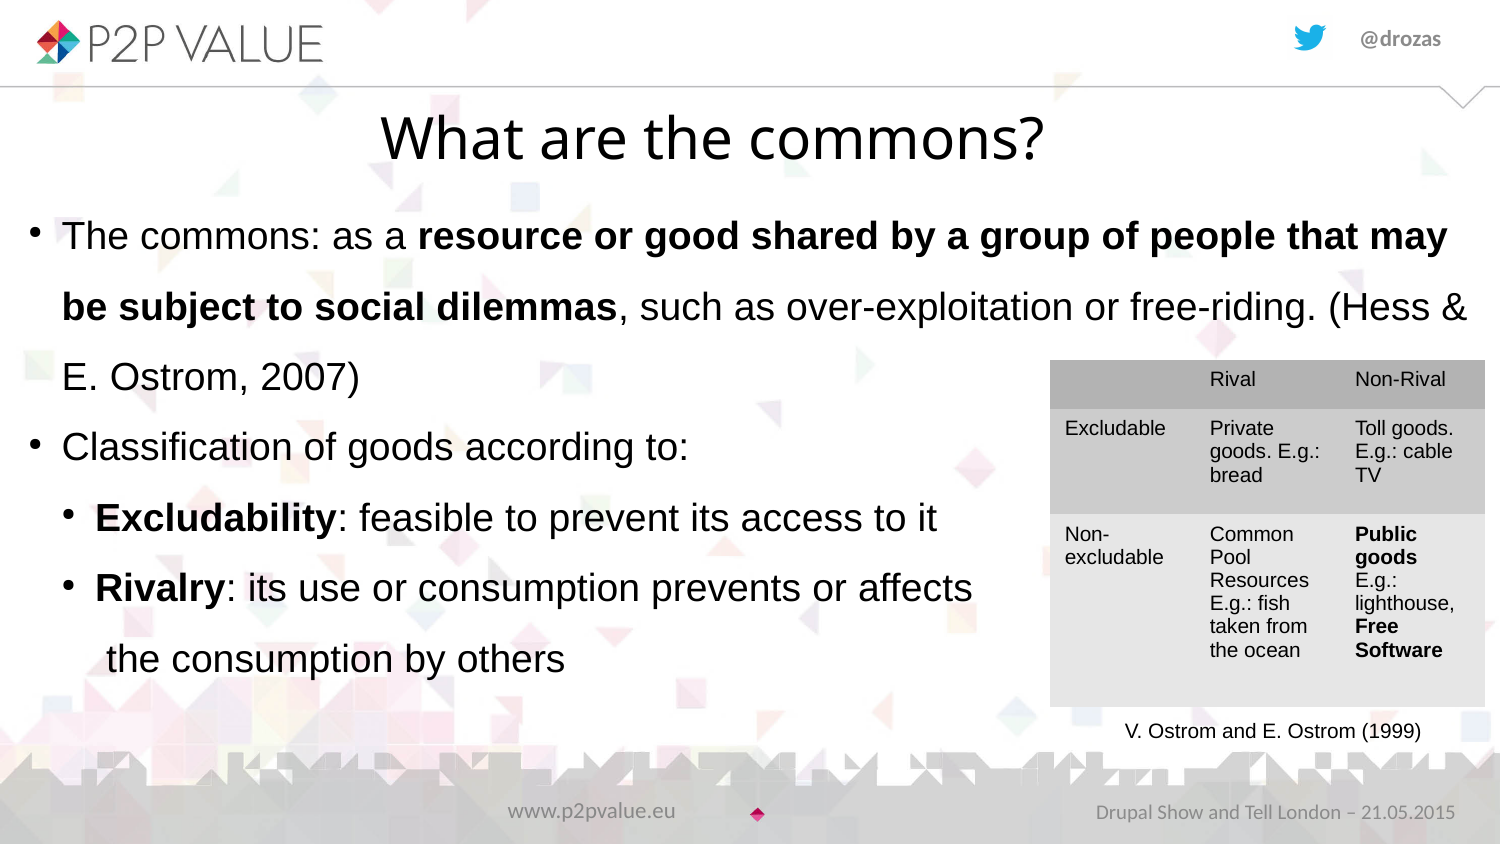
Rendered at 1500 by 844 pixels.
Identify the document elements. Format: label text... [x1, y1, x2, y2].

text_box V. Ostrom and E. Ostrom (1999) [1110, 711, 1471, 751]
table_header [1050, 360, 1195, 409]
table_cell Toll goods. E.g.: cable TV [1340, 409, 1485, 514]
subtitle The commons: as a resource or good shared by a group of people that may be subject to social dilemmas, such as over-exploitation or free-riding. (Hess & E. Ostrom, 2007) Classification of goods according to: Excludability: feasible to prevent its access to it Rivalry: its use or consumption prevents or affects the consumption by others [15, 180, 1496, 691]
text_box Drupal Show and Tell London – 21.05.2015 [777, 788, 1470, 834]
table_cell Common Pool Resources E.g.: fish taken from the ocean [1195, 514, 1340, 707]
table_cell Excludable [1050, 409, 1195, 514]
text_box www.p2pvalue.eu [501, 789, 720, 829]
table_cell Non-excludable [1050, 514, 1195, 707]
picture [0, 0, 1500, 844]
title What are the commons? [60, 92, 1366, 180]
table_header Rival [1195, 360, 1340, 409]
table_cell Private goods. E.g.: bread [1195, 409, 1340, 514]
table_cell Public goods E.g.: lighthouse, Free Software [1340, 514, 1485, 707]
table_header Non-Rival [1340, 360, 1485, 409]
text_box @drozas [1333, 15, 1455, 60]
